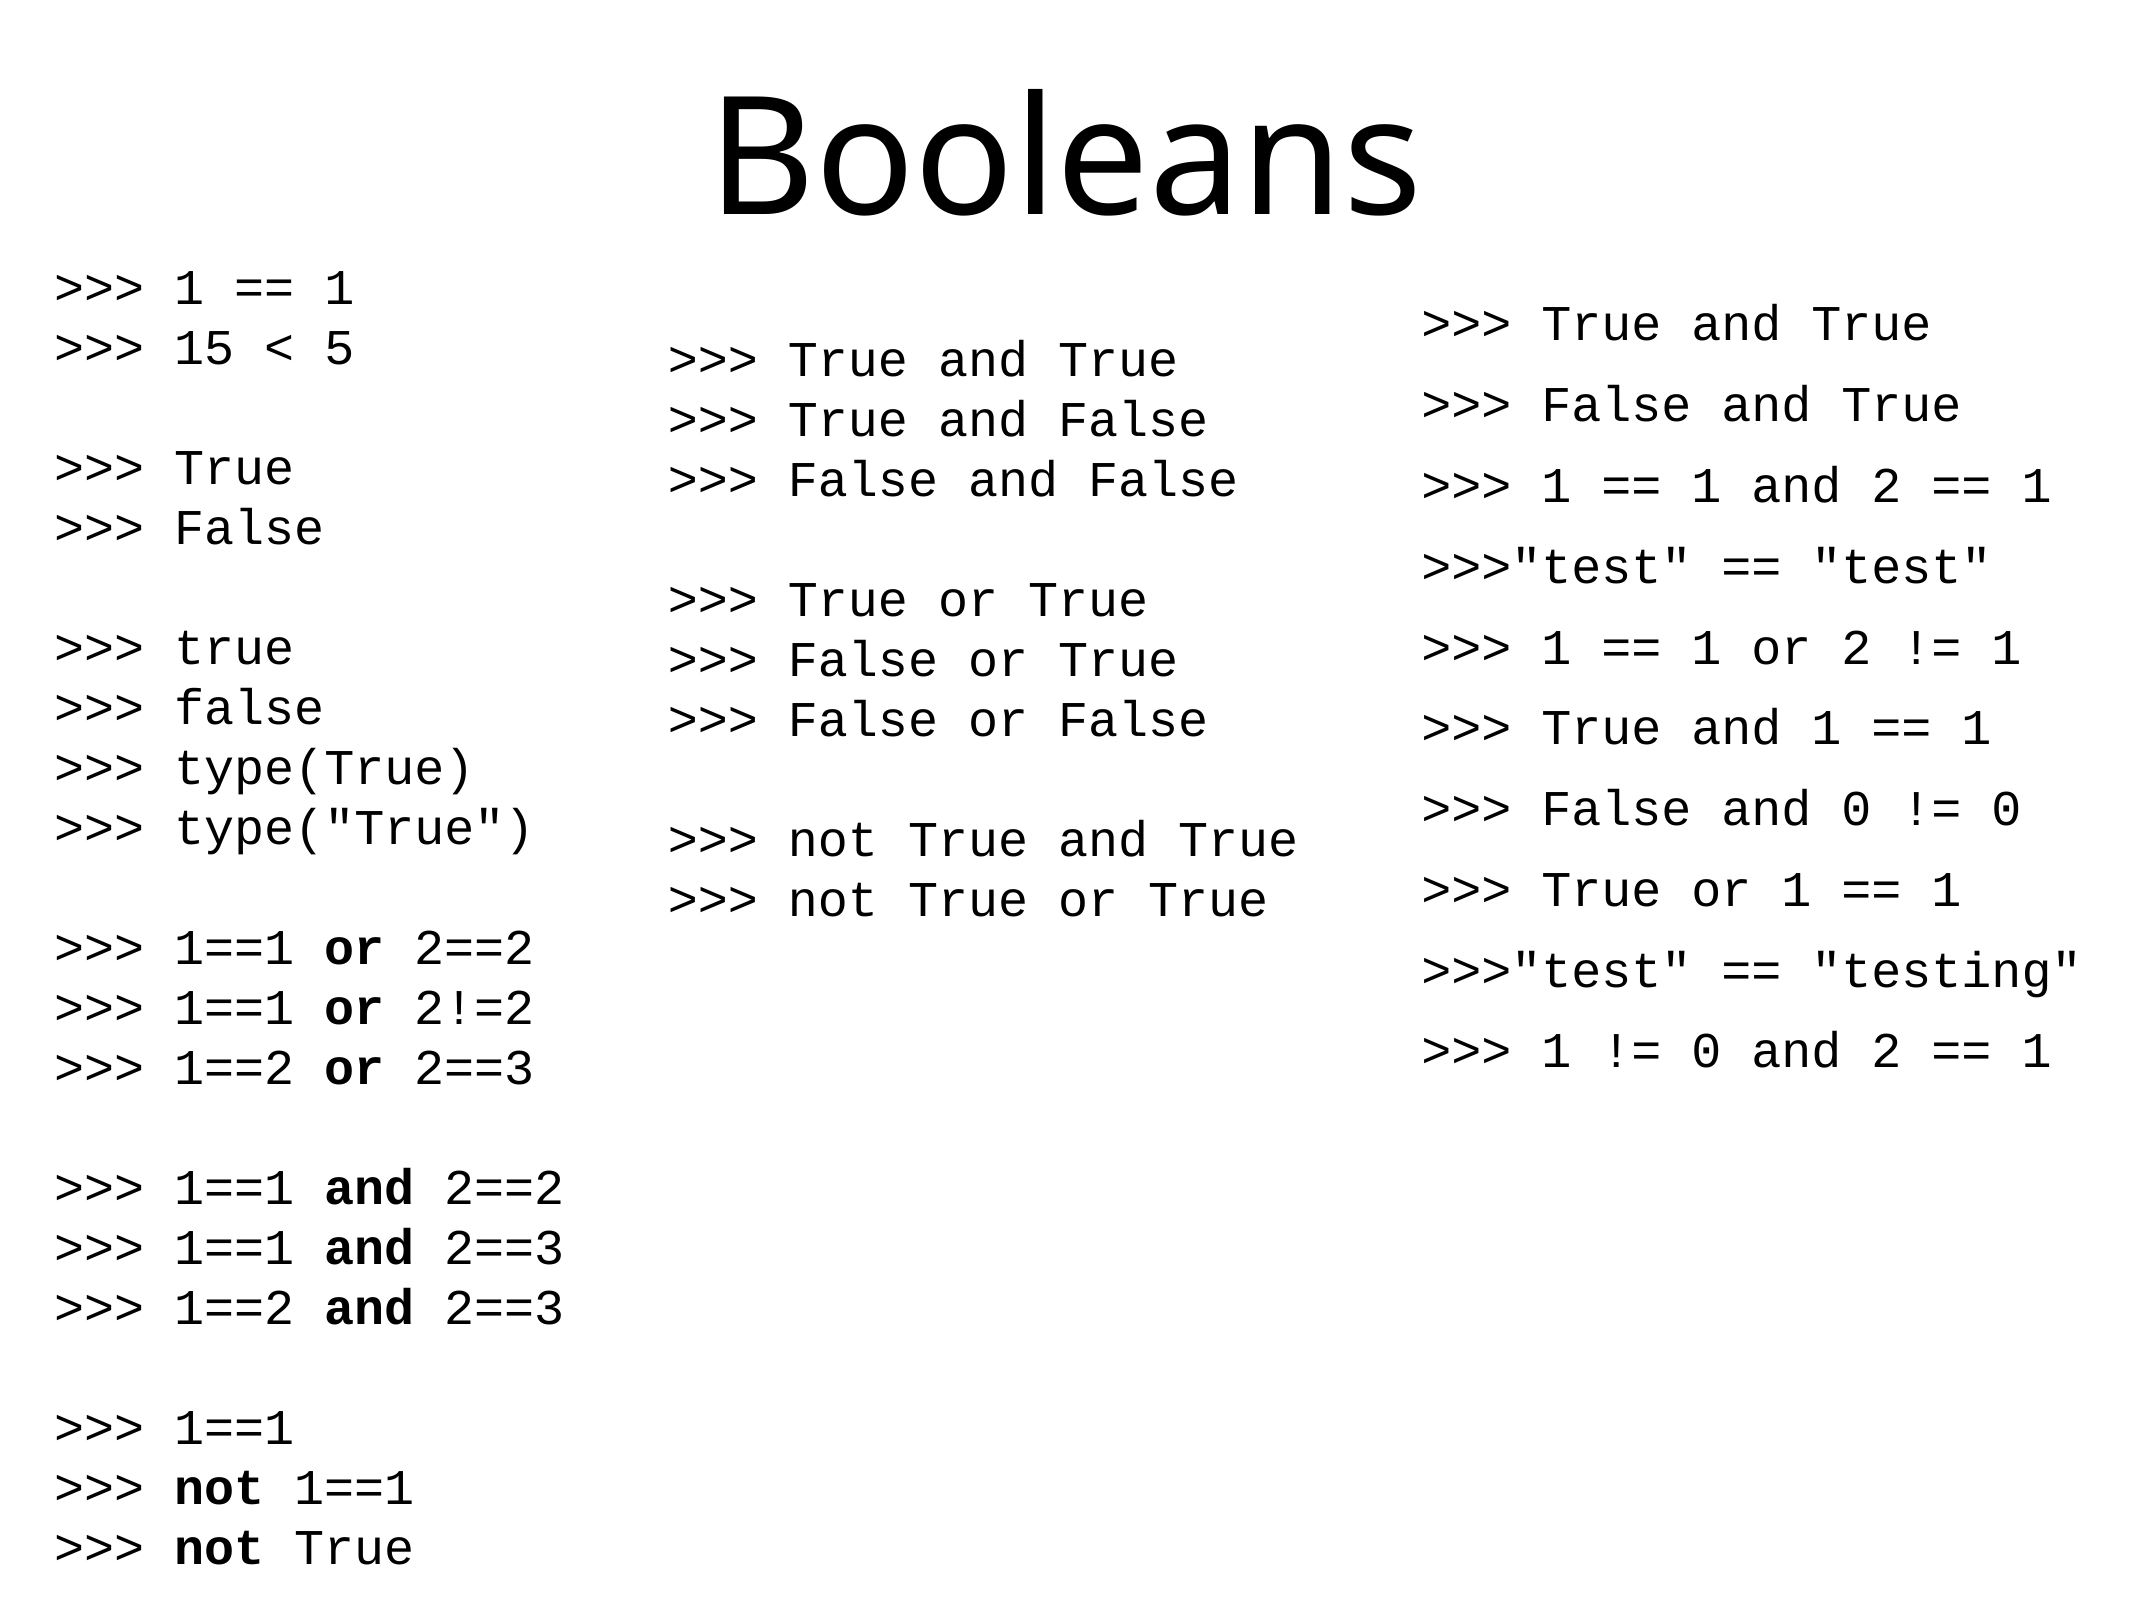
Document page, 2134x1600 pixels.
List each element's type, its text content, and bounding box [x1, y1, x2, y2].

text_box >>> 1 == 1 >>> 15 < 5 >>> True >>> False >>> true >>> false >>> type(True) >>> type("True") >>> 1==1 or 2==2 >>> 1==1 or 2!=2 >>> 1==2 or 2==3 >>> 1==1 and 2==2 >>> 1==1 and 2==3 >>> 1==2 and 2==3 >>> 1==1 >>> not 1==1 >>> not True [54, 254, 607, 1581]
text_box Booleans [35, 41, 2096, 256]
text_box >>> True and True >>> False and True >>> 1 == 1 and 2 == 1 >>>"test" == "test" >>> 1 == 1 or 2 != 1 >>> True and 1 == 1 >>> False and 0 != 0 >>> True or 1 == 1 >>>"test" == "testing" >>> 1 != 0 and 2 == 1 [1421, 290, 2099, 1077]
text_box >>> True and True >>> True and False >>> False and False >>> True or True >>> False or True >>> False or False >>> not True and True >>> not True or True [667, 326, 1318, 1587]
